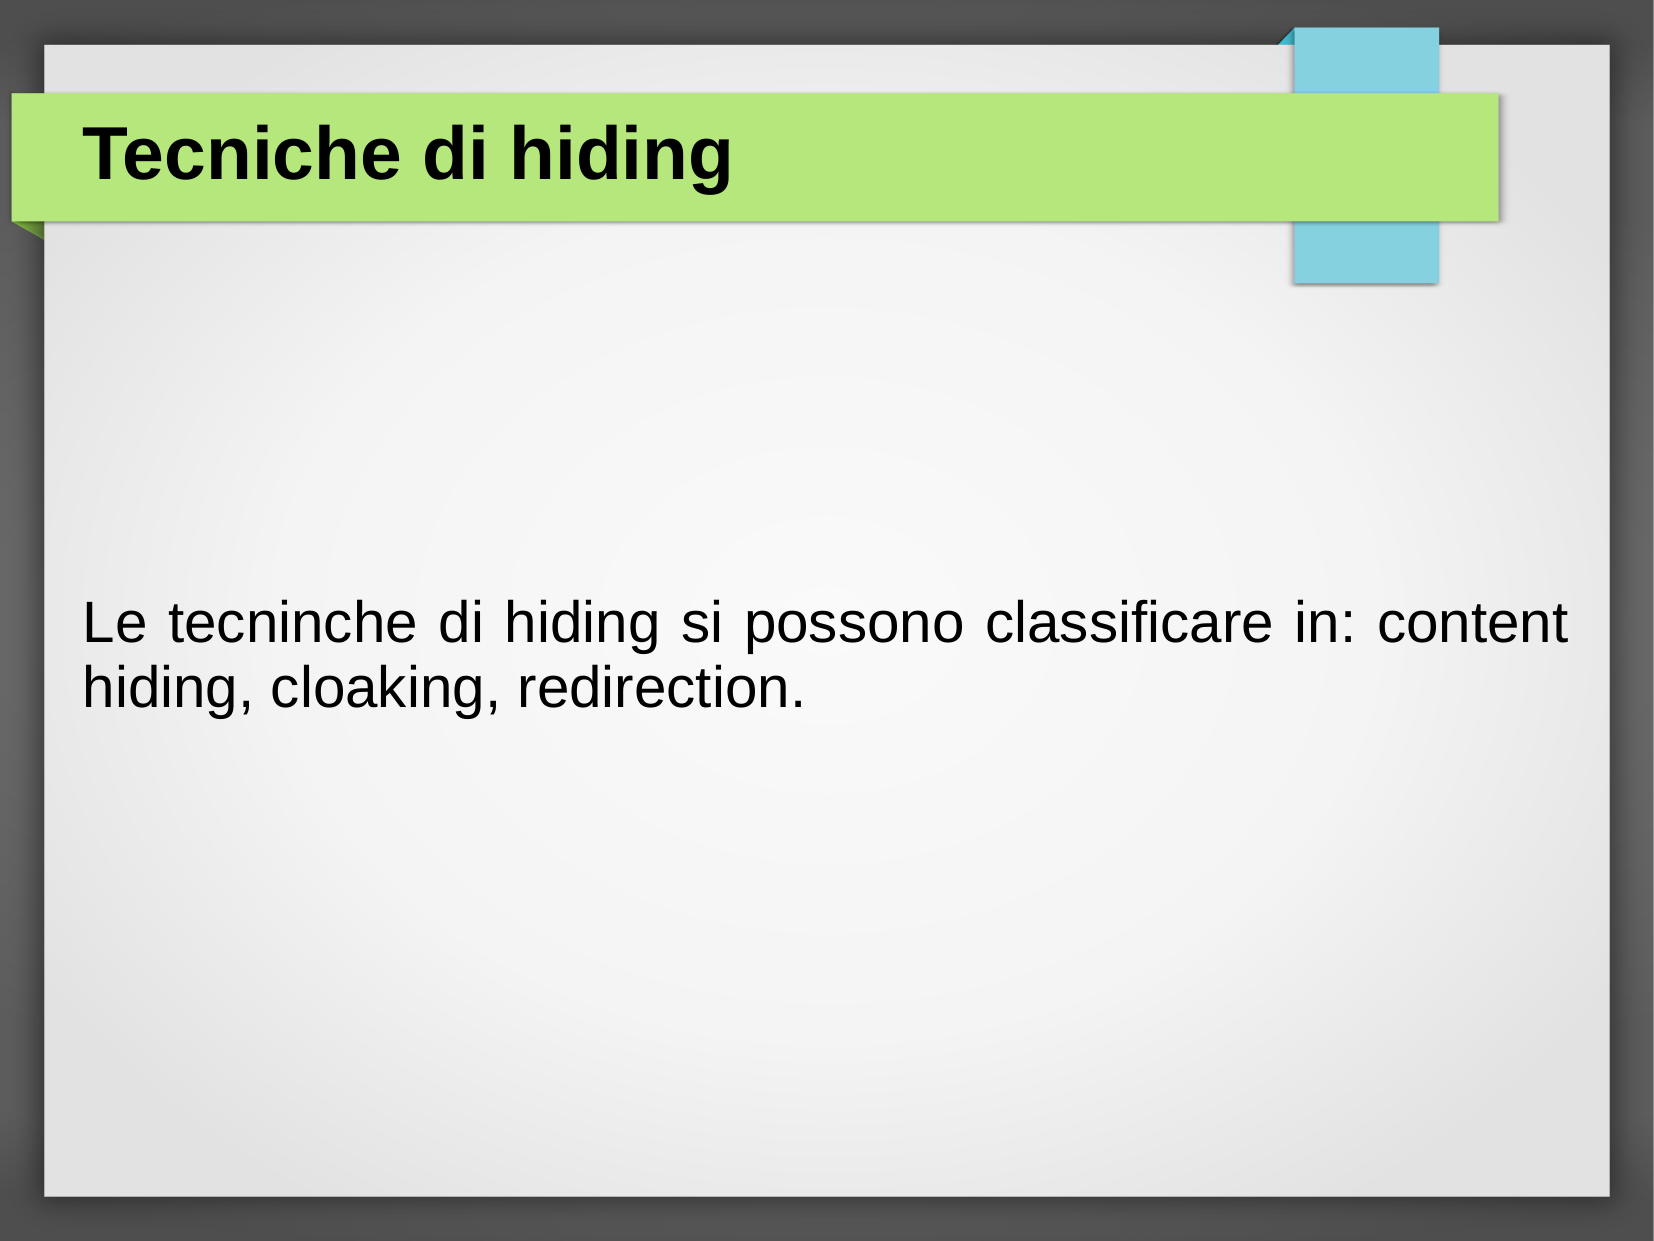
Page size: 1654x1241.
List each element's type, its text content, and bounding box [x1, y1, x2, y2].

picture [0, 0, 1654, 1241]
title Tecniche di hiding [82, 94, 1264, 213]
subtitle Le tecninche di hiding si possono classificare in: content hiding, cloaking, redirection. [82, 295, 1571, 1015]
